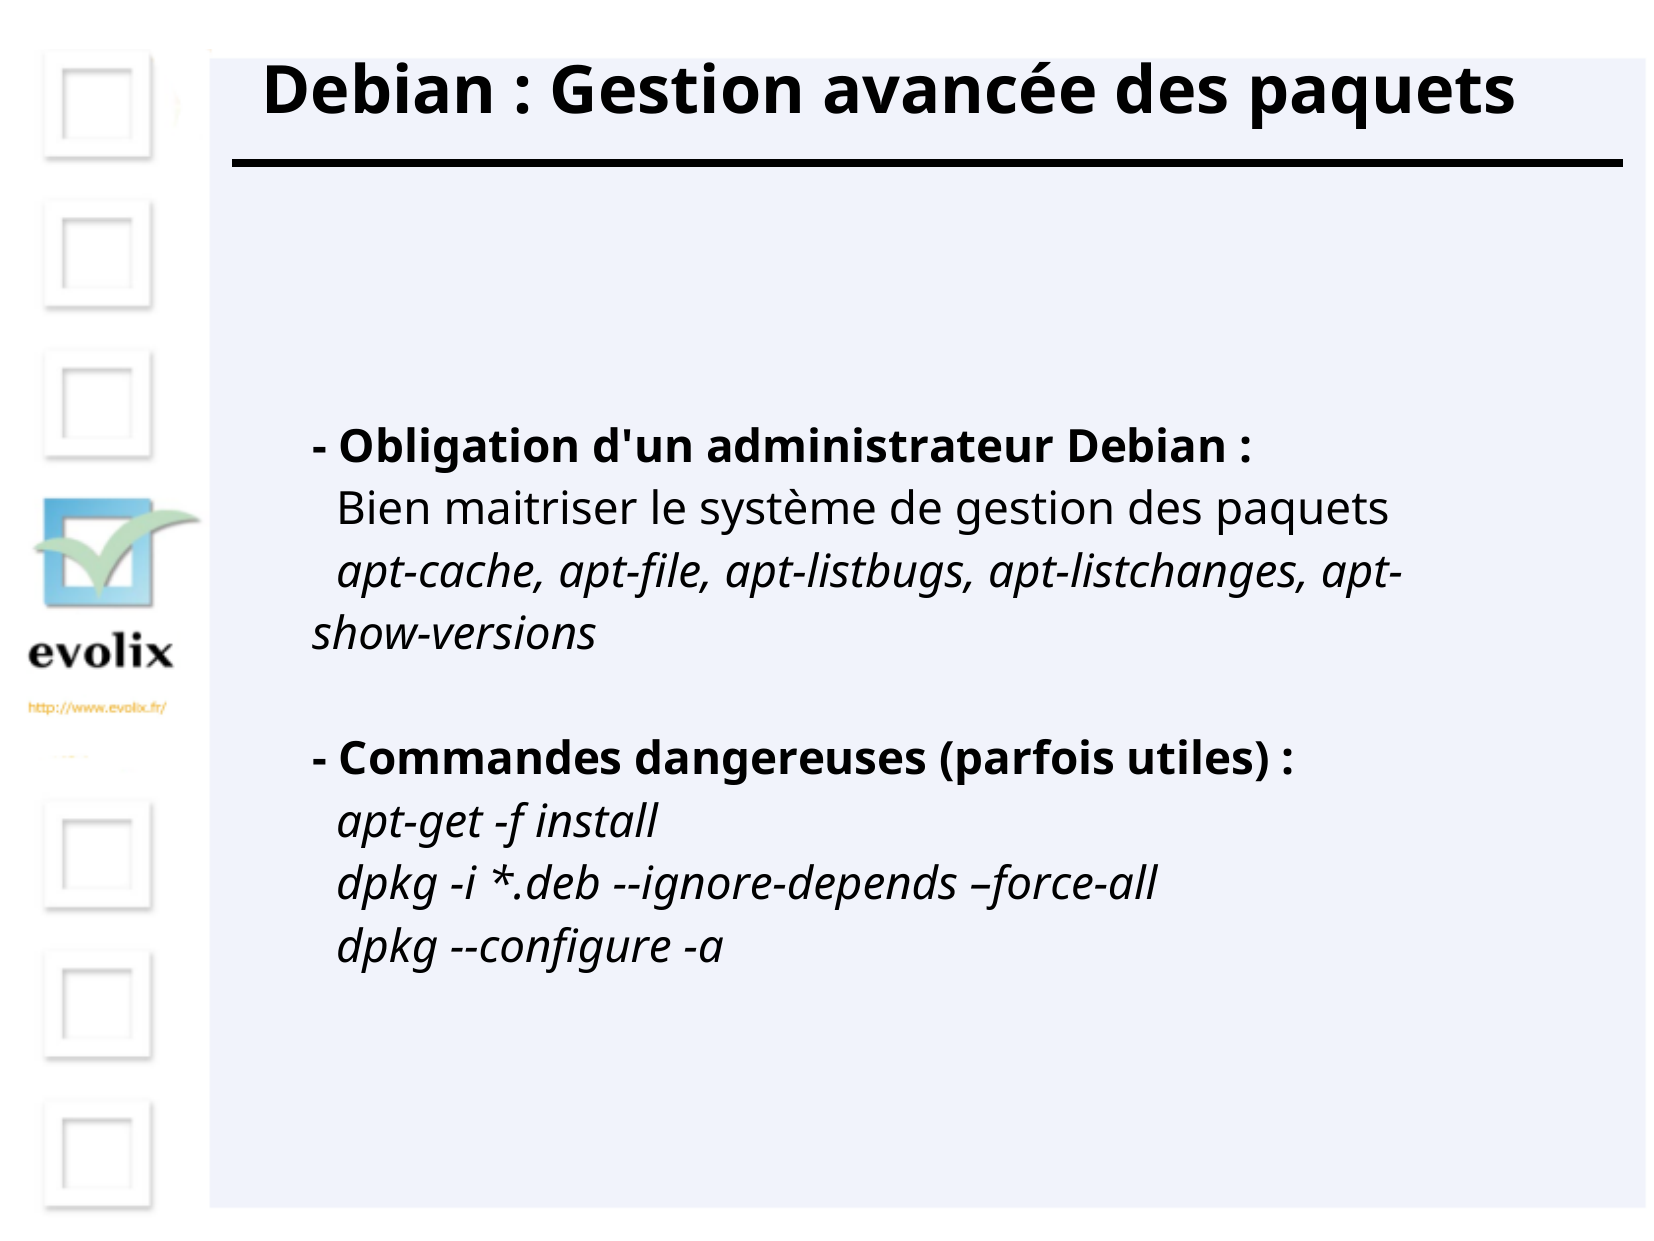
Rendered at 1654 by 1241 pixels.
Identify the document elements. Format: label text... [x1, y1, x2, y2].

title Debian : Gestion avancée des paquets [82, 18, 1654, 156]
picture [0, 49, 1654, 1218]
subtitle - Obligation d'un administrateur Debian : Bien maitriser le système de gestion des paquets apt-cache, apt-file, apt-listbugs, apt-listchanges, apt-show-versions - Commandes dangereuses (parfois utiles) : apt-get -f install dpkg -i *.deb --ignore-depends –force-all dpkg --configure -a [237, 295, 1447, 1094]
